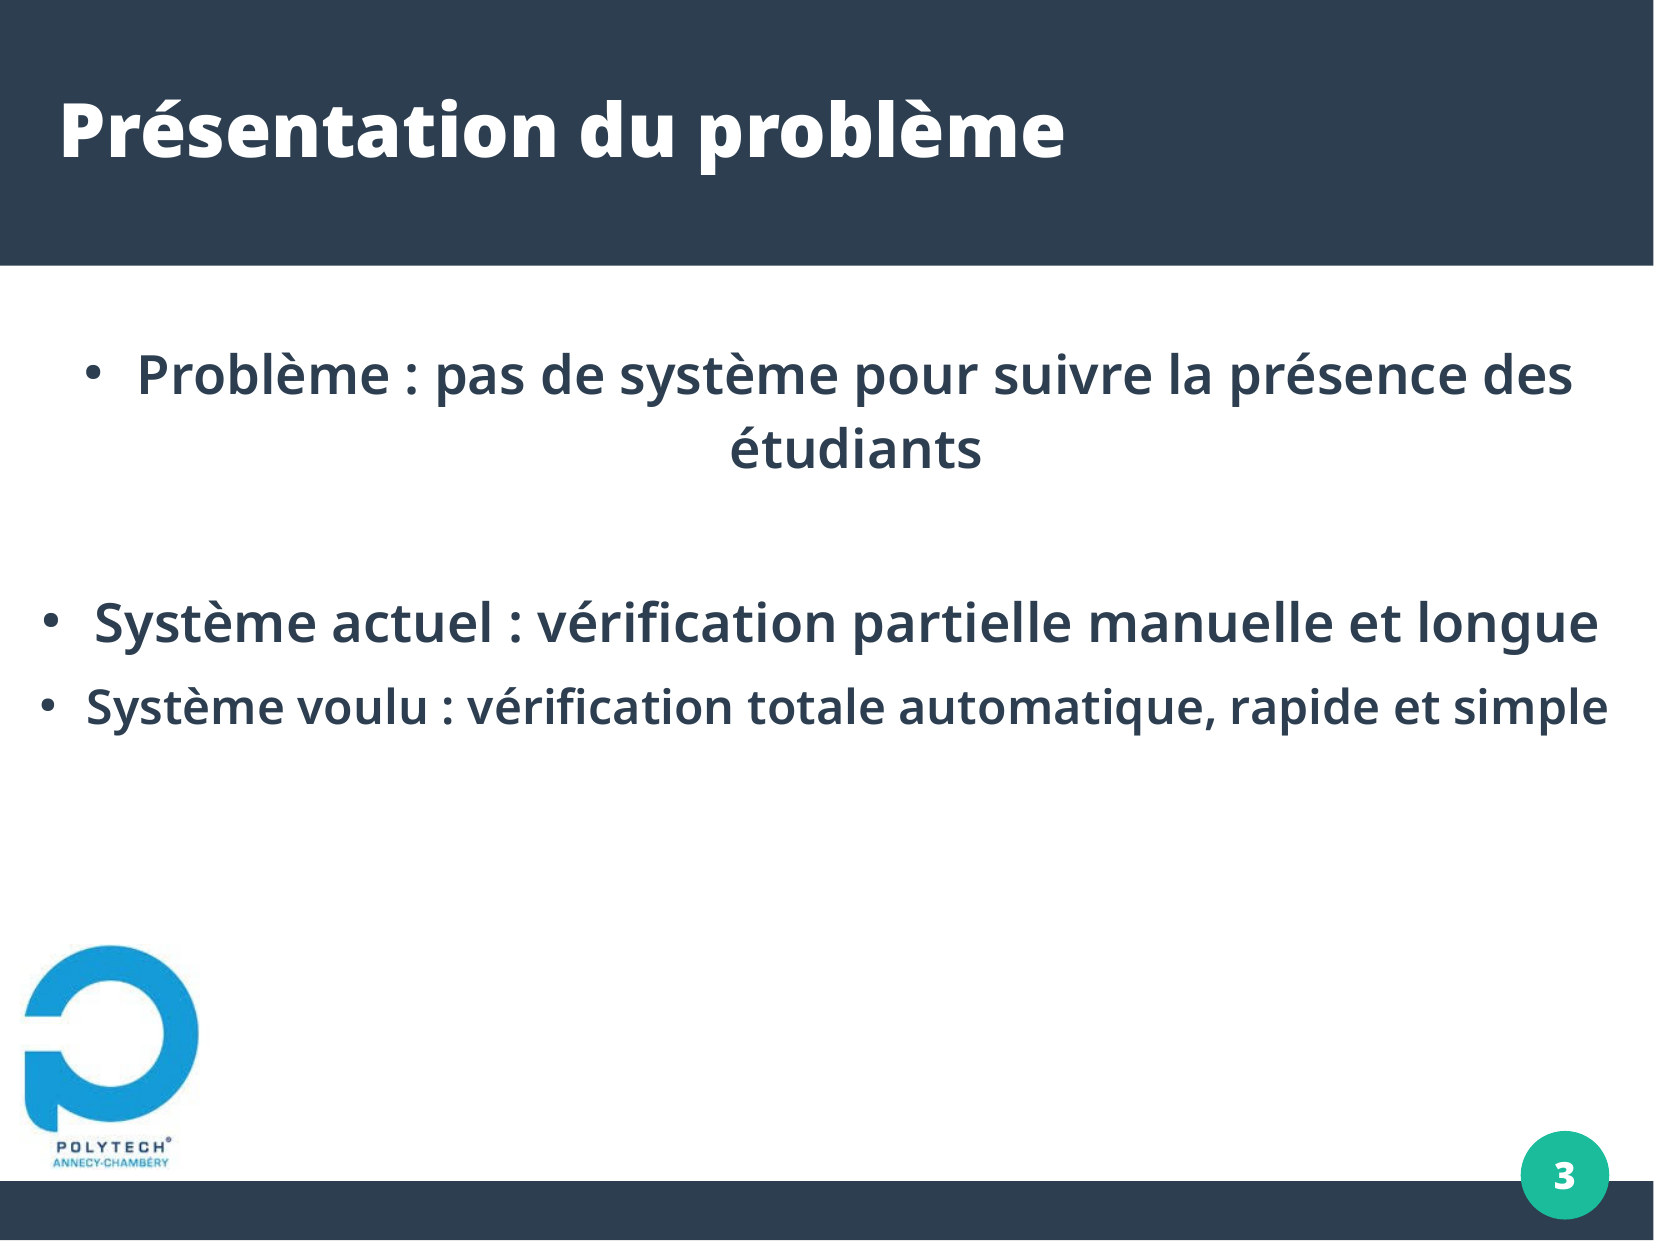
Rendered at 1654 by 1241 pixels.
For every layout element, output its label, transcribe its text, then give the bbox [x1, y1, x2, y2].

picture [0, 944, 225, 1170]
list Système actuel : vérification partielle manuelle et longue [23, 584, 1619, 673]
list Système voulu : vérification totale automatique, rapide et simple [23, 673, 1619, 756]
list Problème : pas de système pour suivre la présence des étudiants [23, 336, 1619, 556]
title Présentation du problème [59, 49, 1595, 207]
